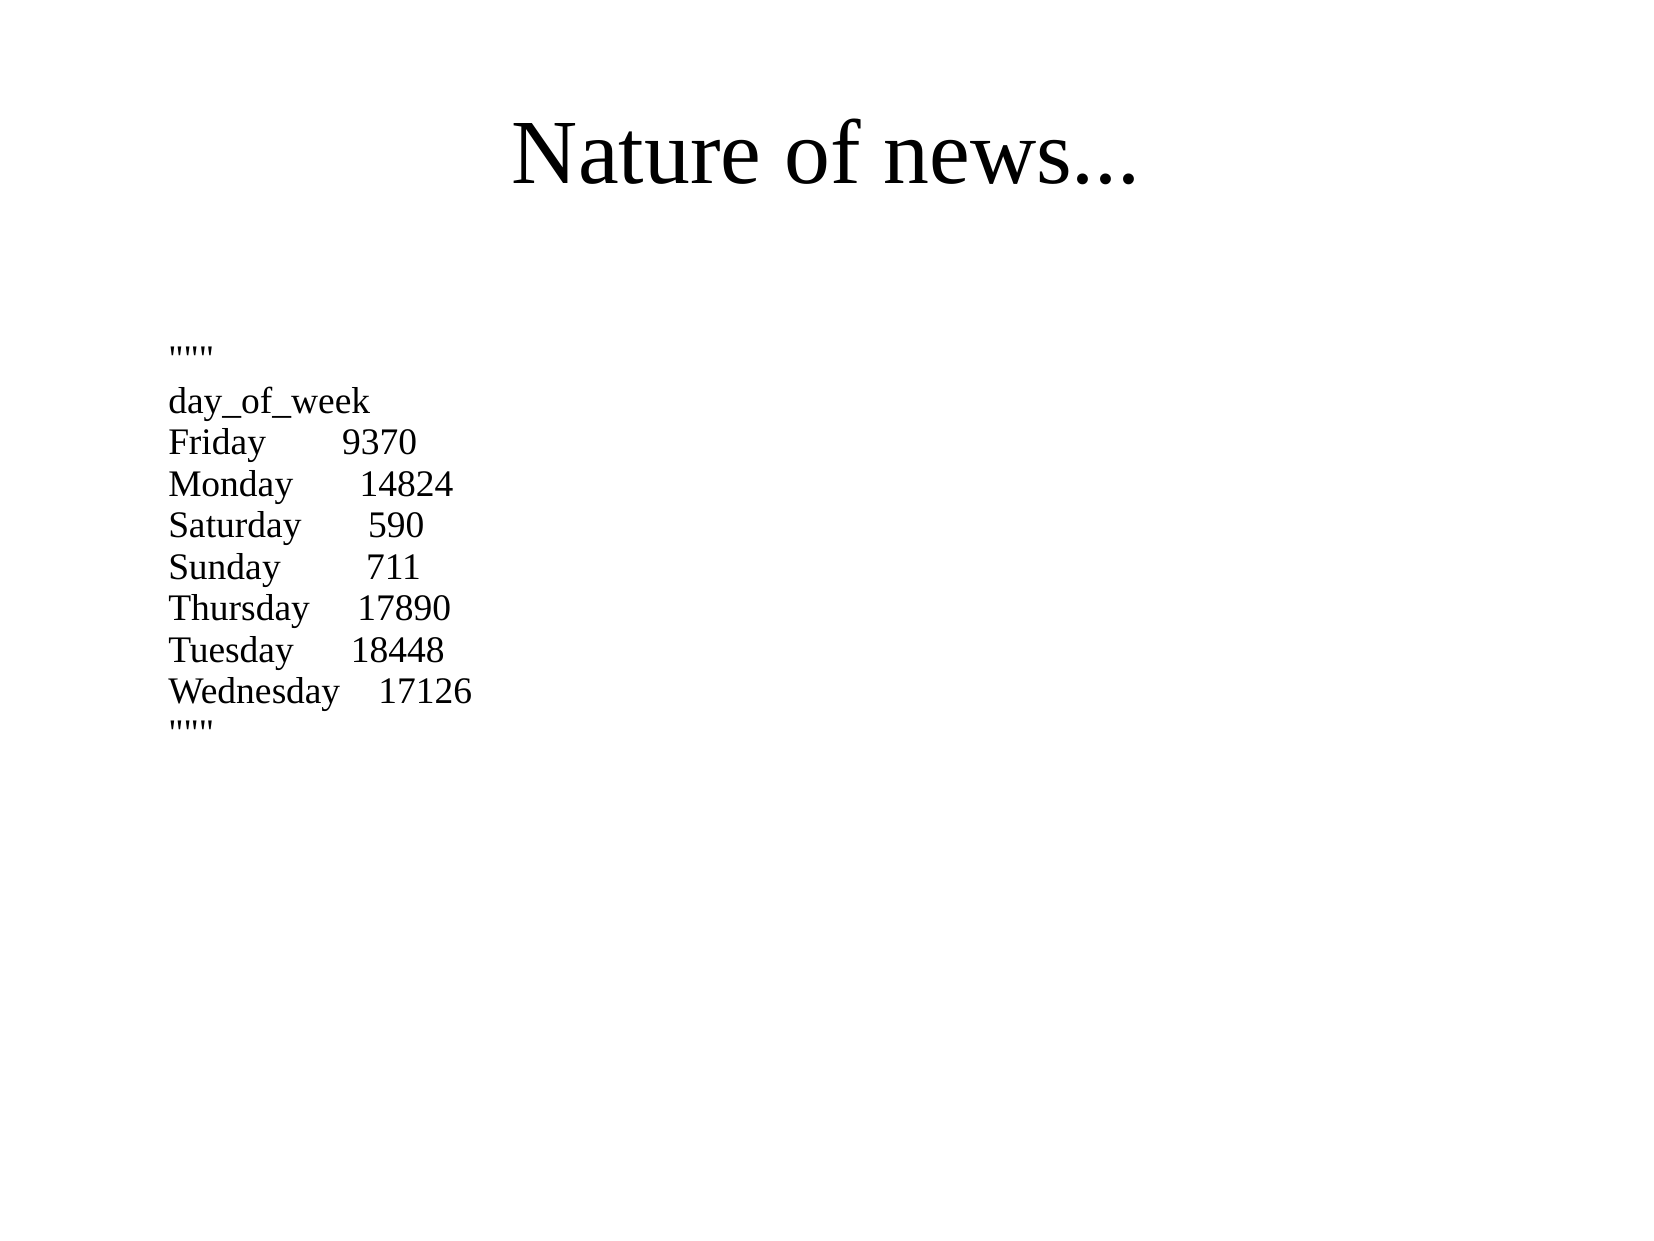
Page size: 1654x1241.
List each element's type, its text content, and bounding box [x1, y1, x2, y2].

text_box """ day_of_week Friday 9370 Monday 14824 Saturday 590 Sunday 711 Thursday 17890 Tuesday 18448 Wednesday 17126 """ [153, 330, 491, 801]
title Nature of news... [82, 49, 1571, 257]
